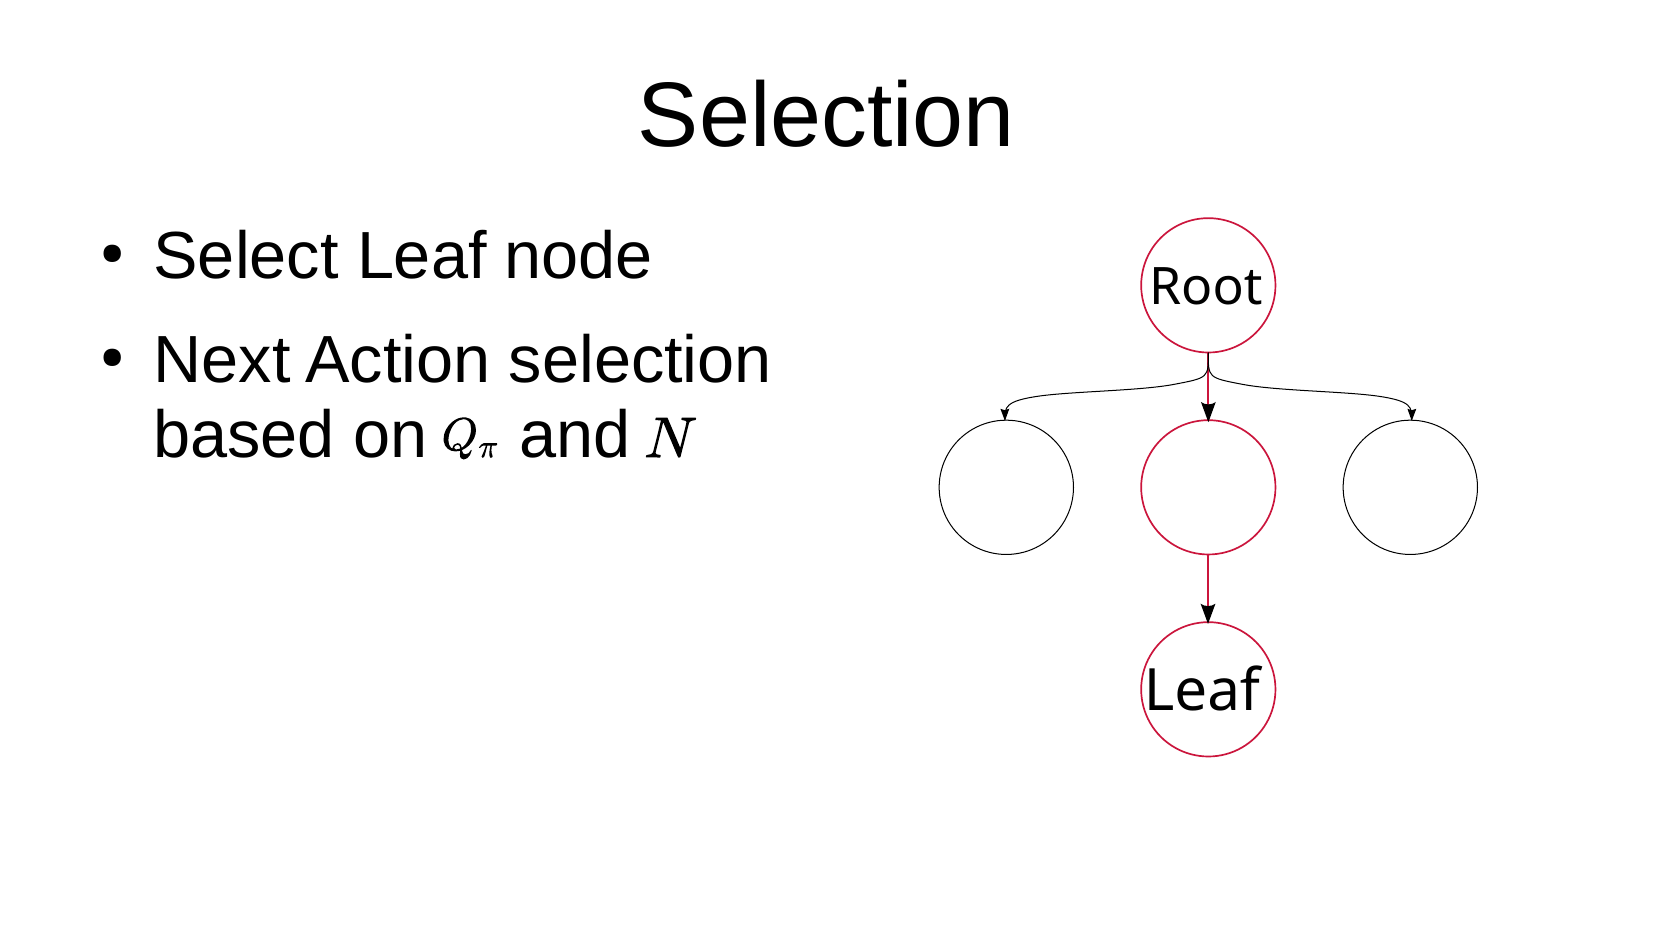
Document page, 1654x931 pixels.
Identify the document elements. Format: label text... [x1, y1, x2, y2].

title Selection [82, 37, 1571, 193]
list Select Leaf node Next Action selection based on and [82, 217, 809, 758]
picture [644, 417, 697, 458]
picture [439, 416, 501, 461]
picture [938, 217, 1479, 758]
